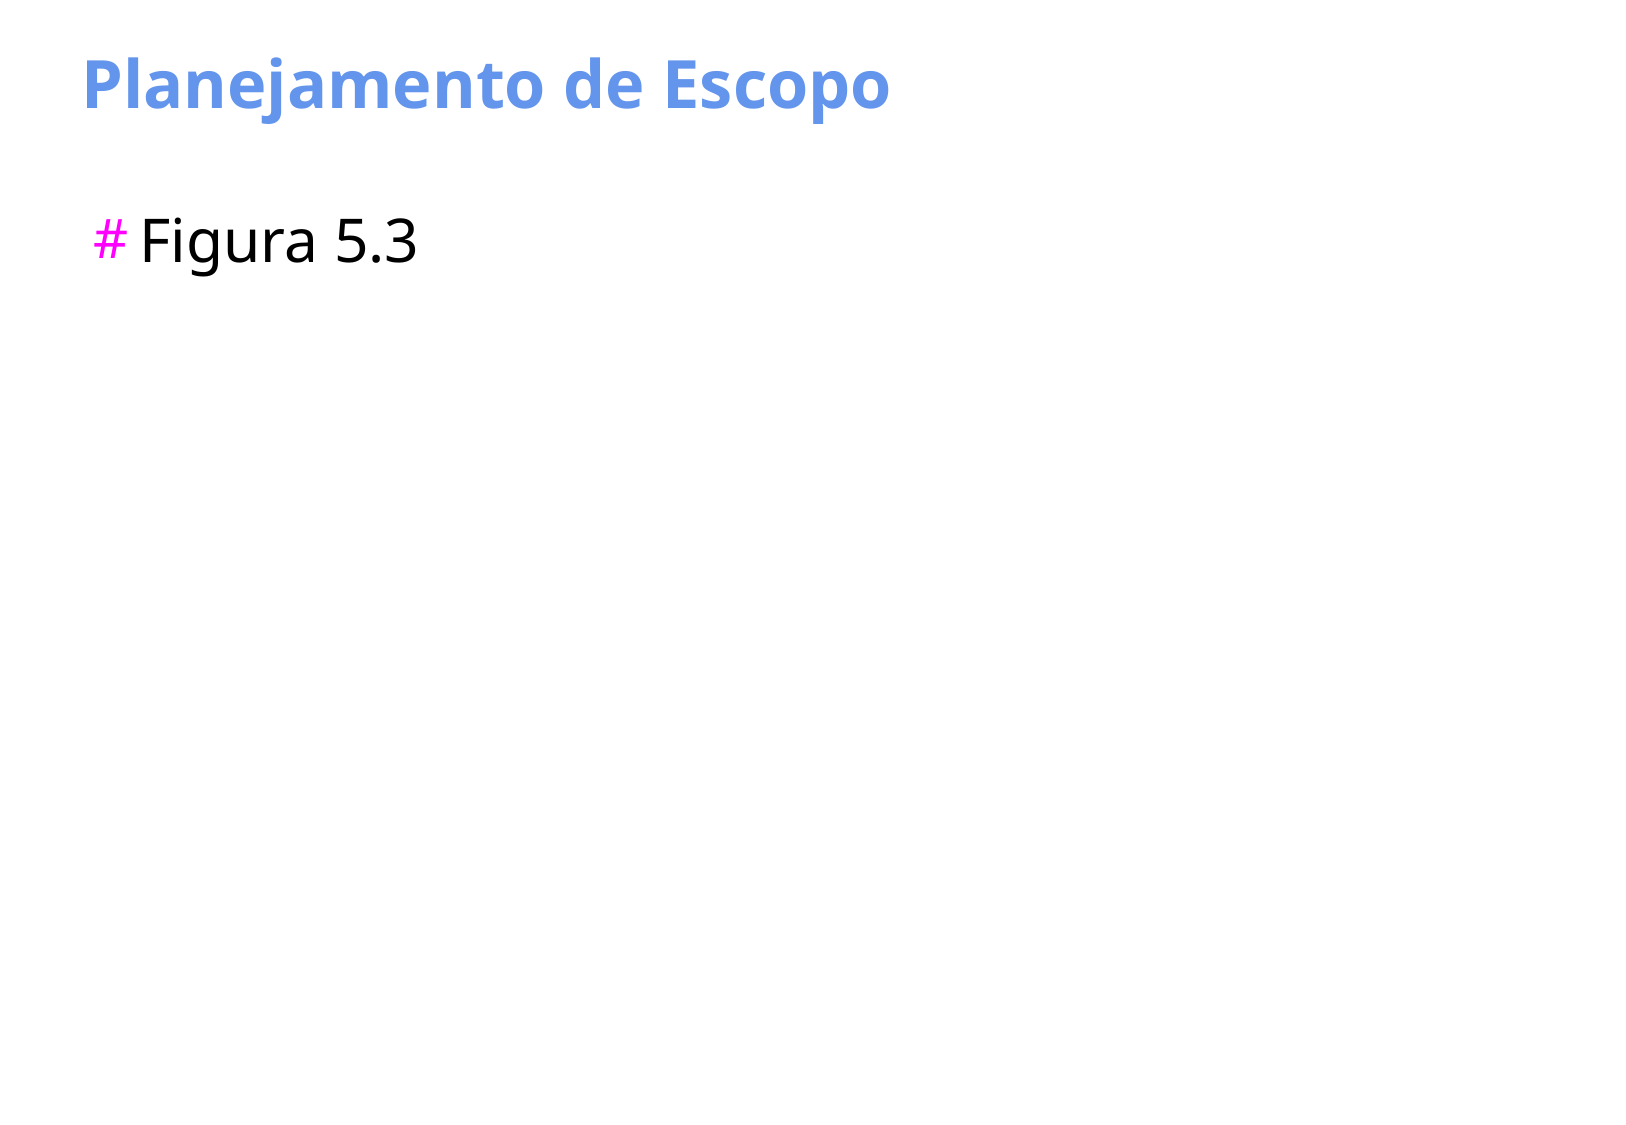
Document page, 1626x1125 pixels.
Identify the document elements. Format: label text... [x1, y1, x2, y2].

list Figura 5.3 [81, 165, 1544, 1016]
title Planejamento de Escopo [81, 41, 1544, 122]
